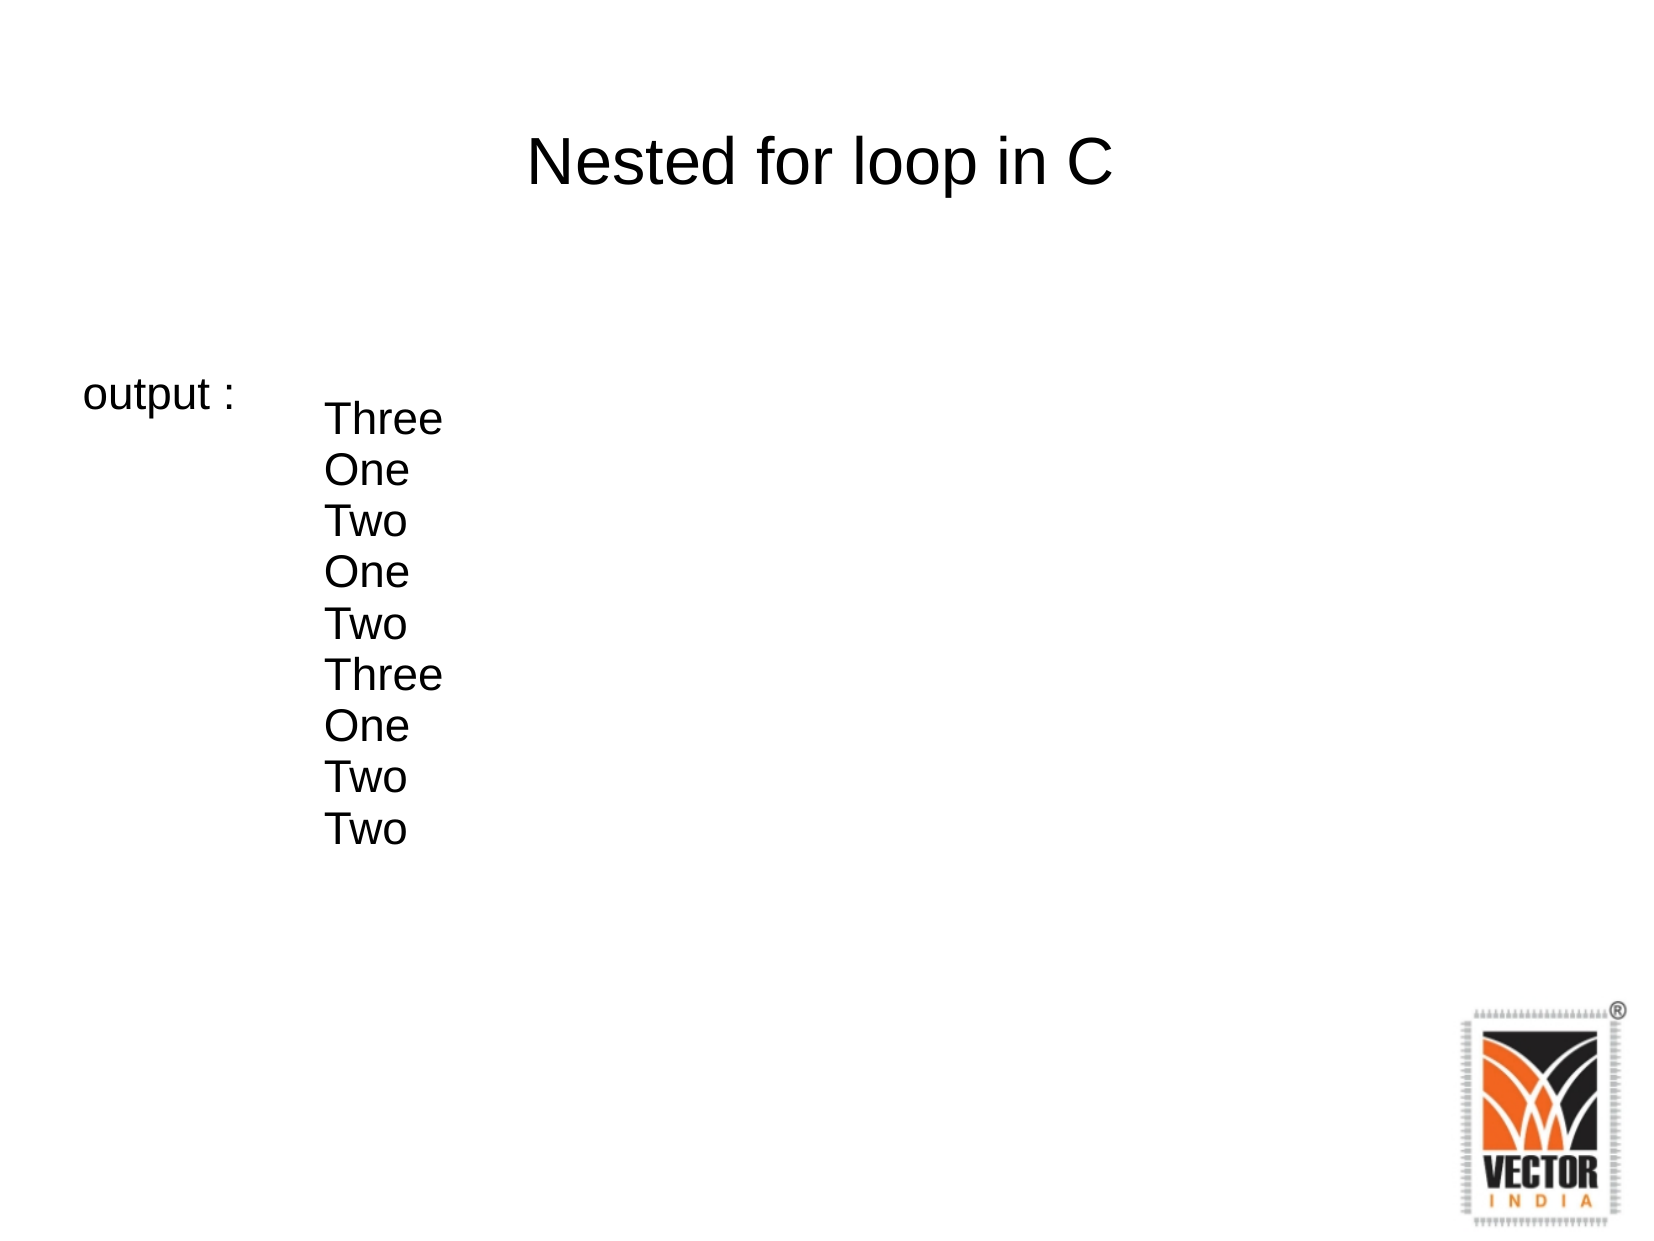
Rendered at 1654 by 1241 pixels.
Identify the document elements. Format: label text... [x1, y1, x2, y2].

subtitle output : [82, 45, 1571, 1241]
text_box Three One Two One Two Three One Two Two [309, 282, 1437, 1093]
picture [1432, 996, 1654, 1237]
